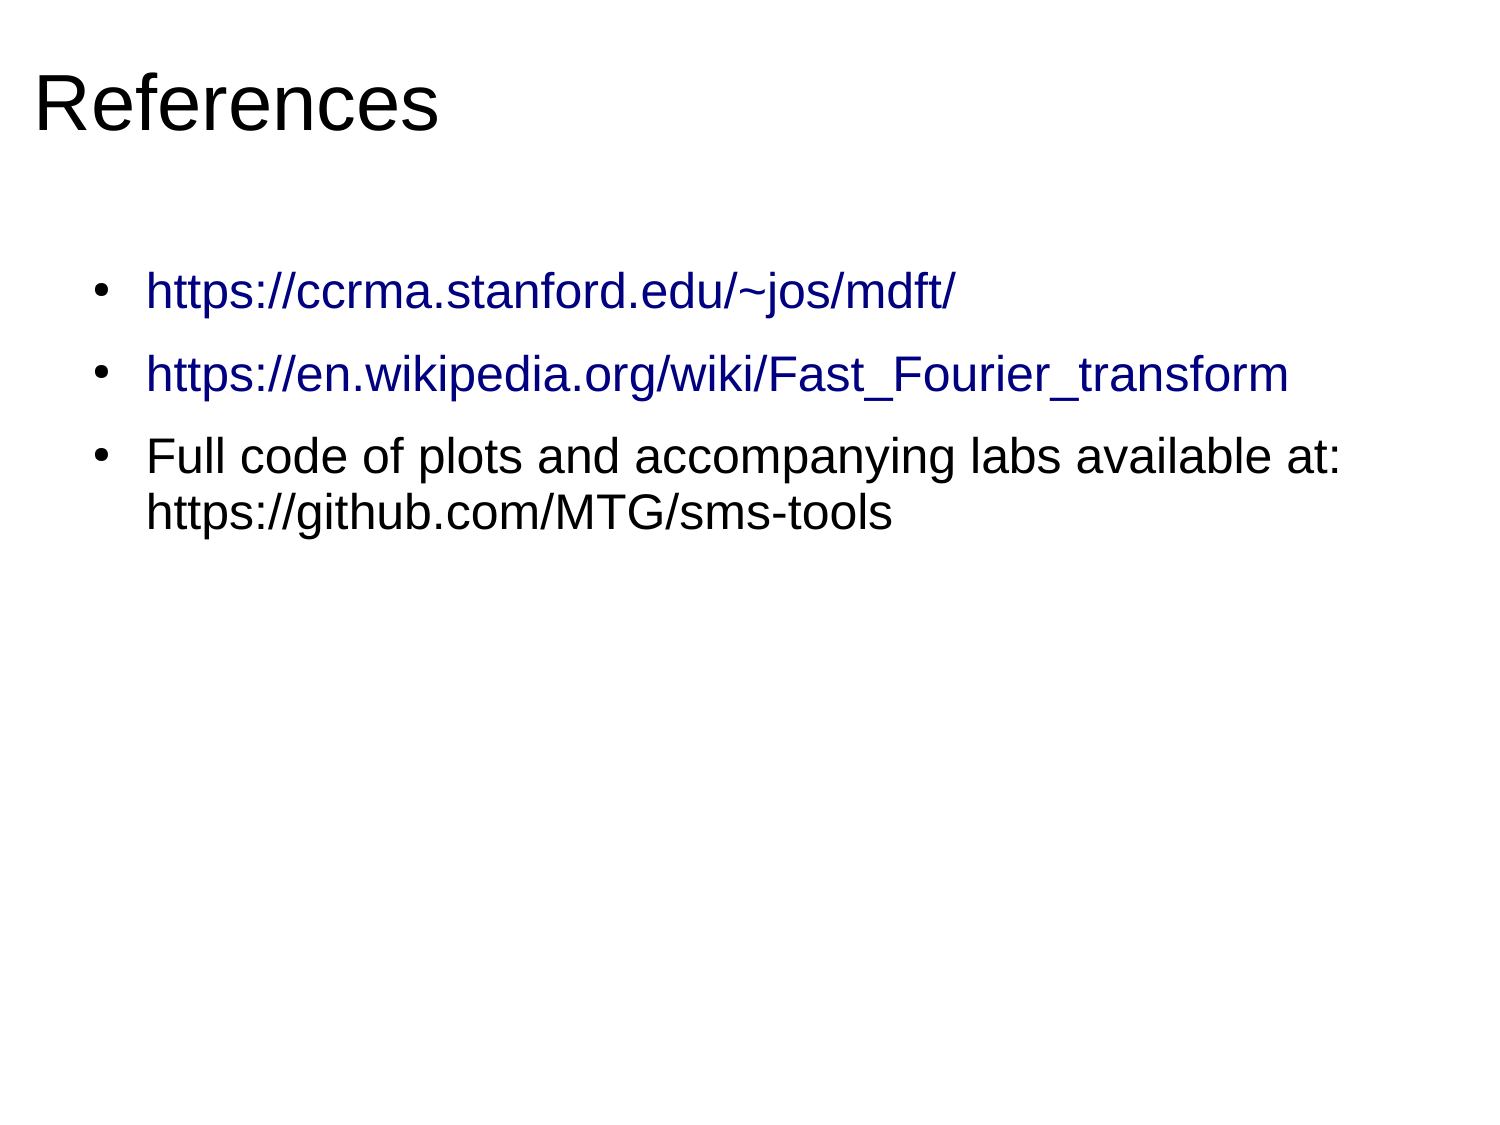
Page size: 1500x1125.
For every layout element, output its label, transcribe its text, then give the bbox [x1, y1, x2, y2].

list https://ccrma.stanford.edu/~jos/mdft/ https://en.wikipedia.org/wiki/Fast_Fourier_transform Full code of plots and accompanying labs available at:https://github.com/MTG/sms-tools [75, 263, 1425, 916]
title References [33, 9, 1384, 197]
